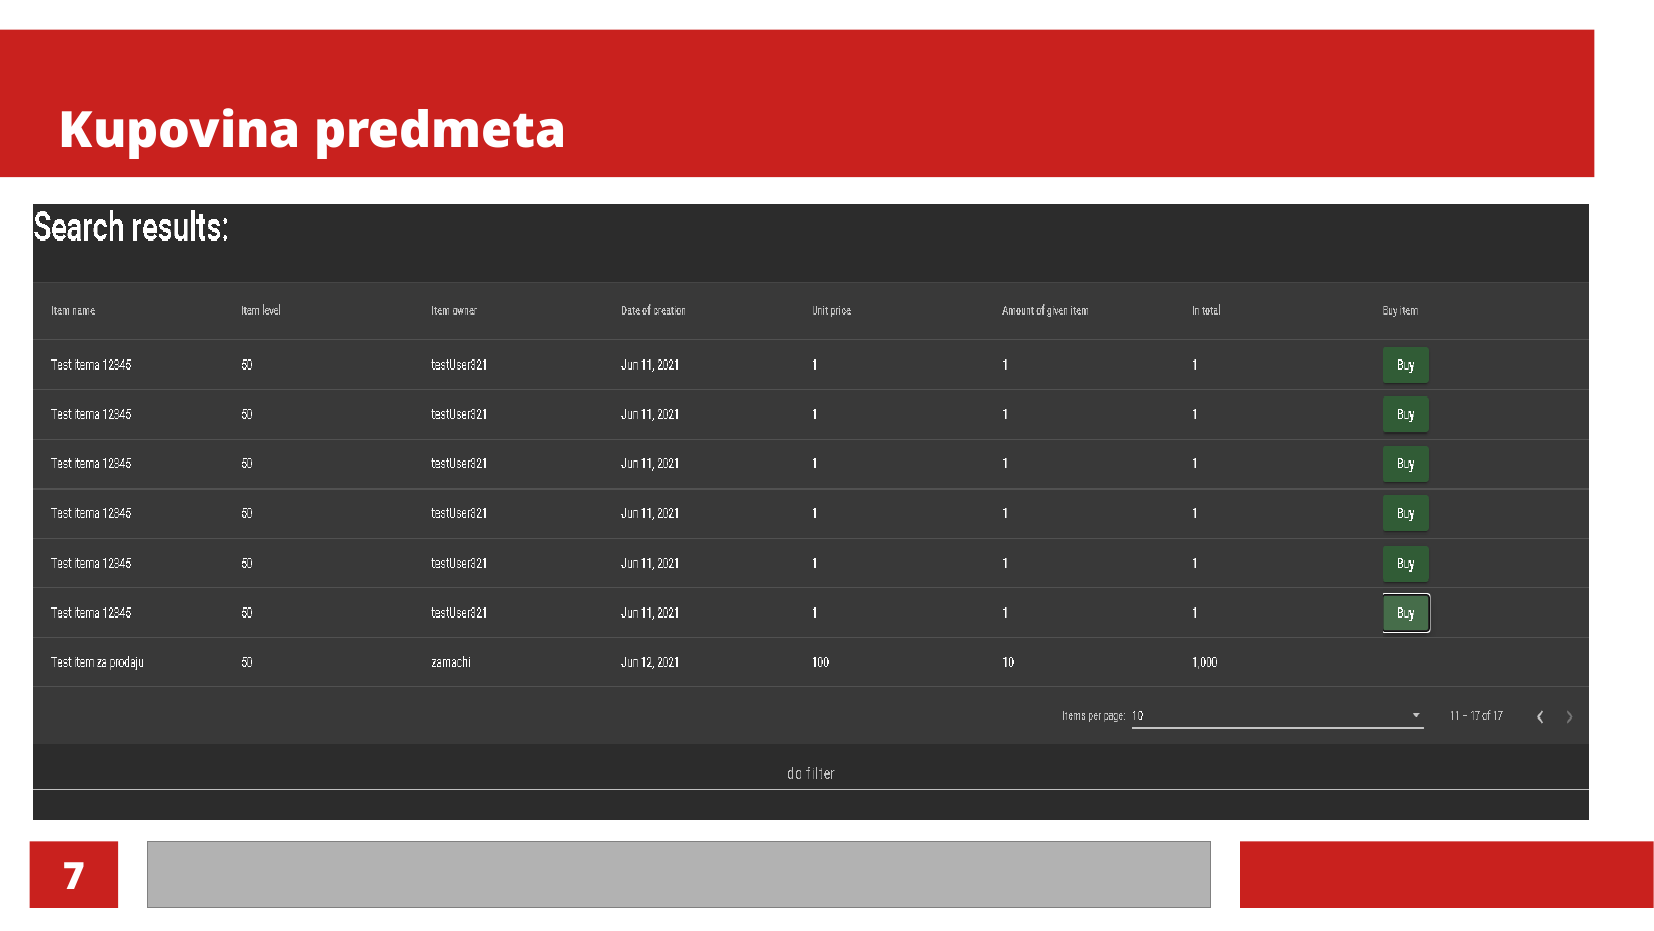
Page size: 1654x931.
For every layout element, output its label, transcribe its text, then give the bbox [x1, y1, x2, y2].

title Kupovina predmeta [59, 44, 1595, 163]
picture [33, 204, 1589, 820]
